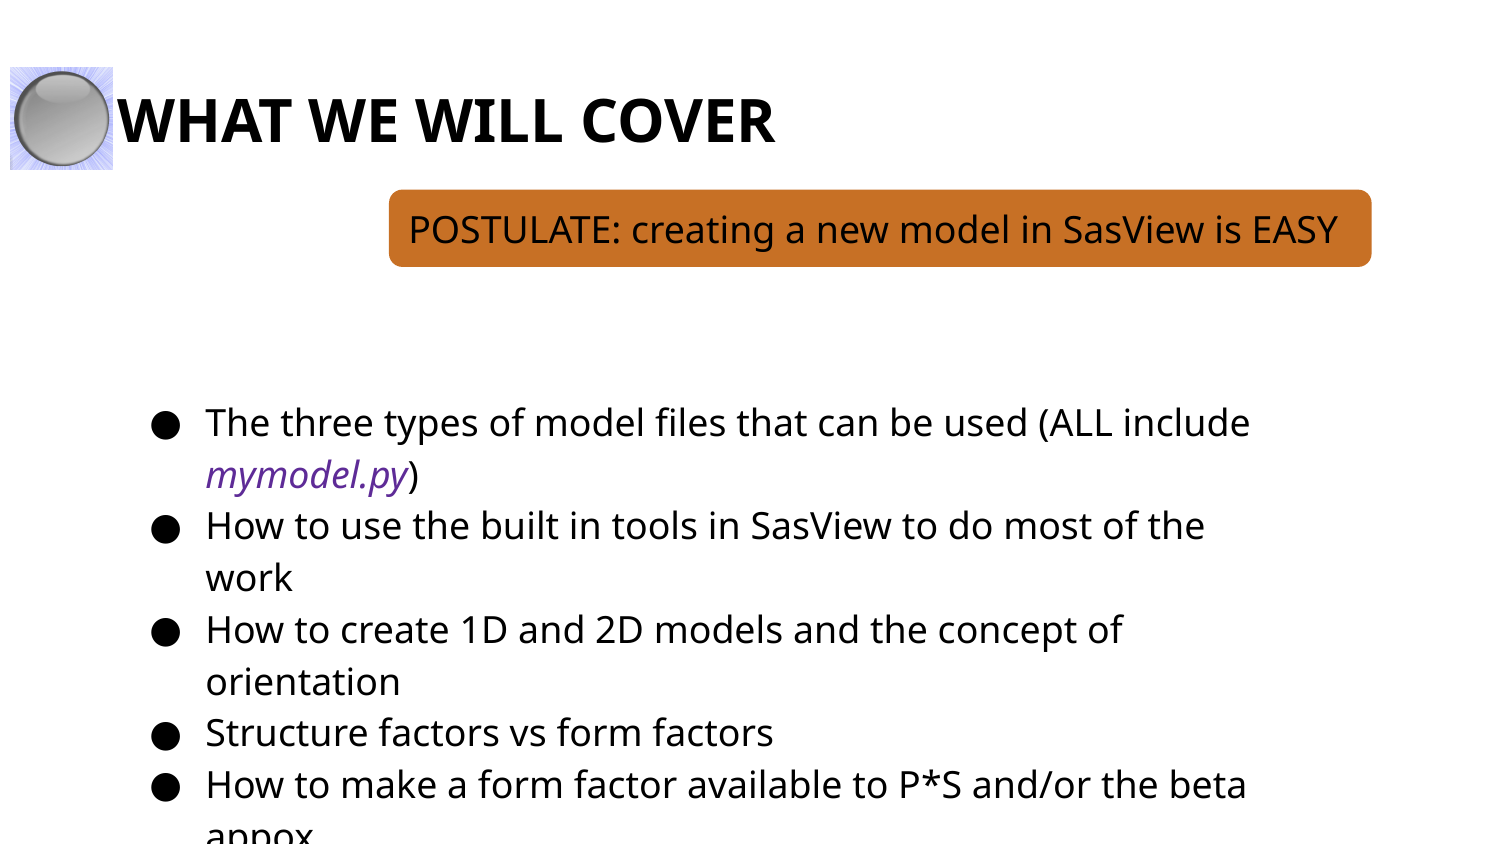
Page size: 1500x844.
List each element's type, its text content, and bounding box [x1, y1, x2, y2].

text_box The three types of model files that can be used (ALL include mymodel.py) How to use the built in tools in SasView to do most of the work How to create 1D and 2D models and the concept of orientation Structure factors vs form factors How to make a form factor available to P*S and/or the beta appox. How to make the model available immediately to the community [115, 377, 1319, 844]
text_box POSTULATE: creating a new model in SasView is EASY [389, 190, 1371, 267]
title WHAT WE WILL COVER [102, 67, 1500, 170]
picture [10, 67, 102, 170]
